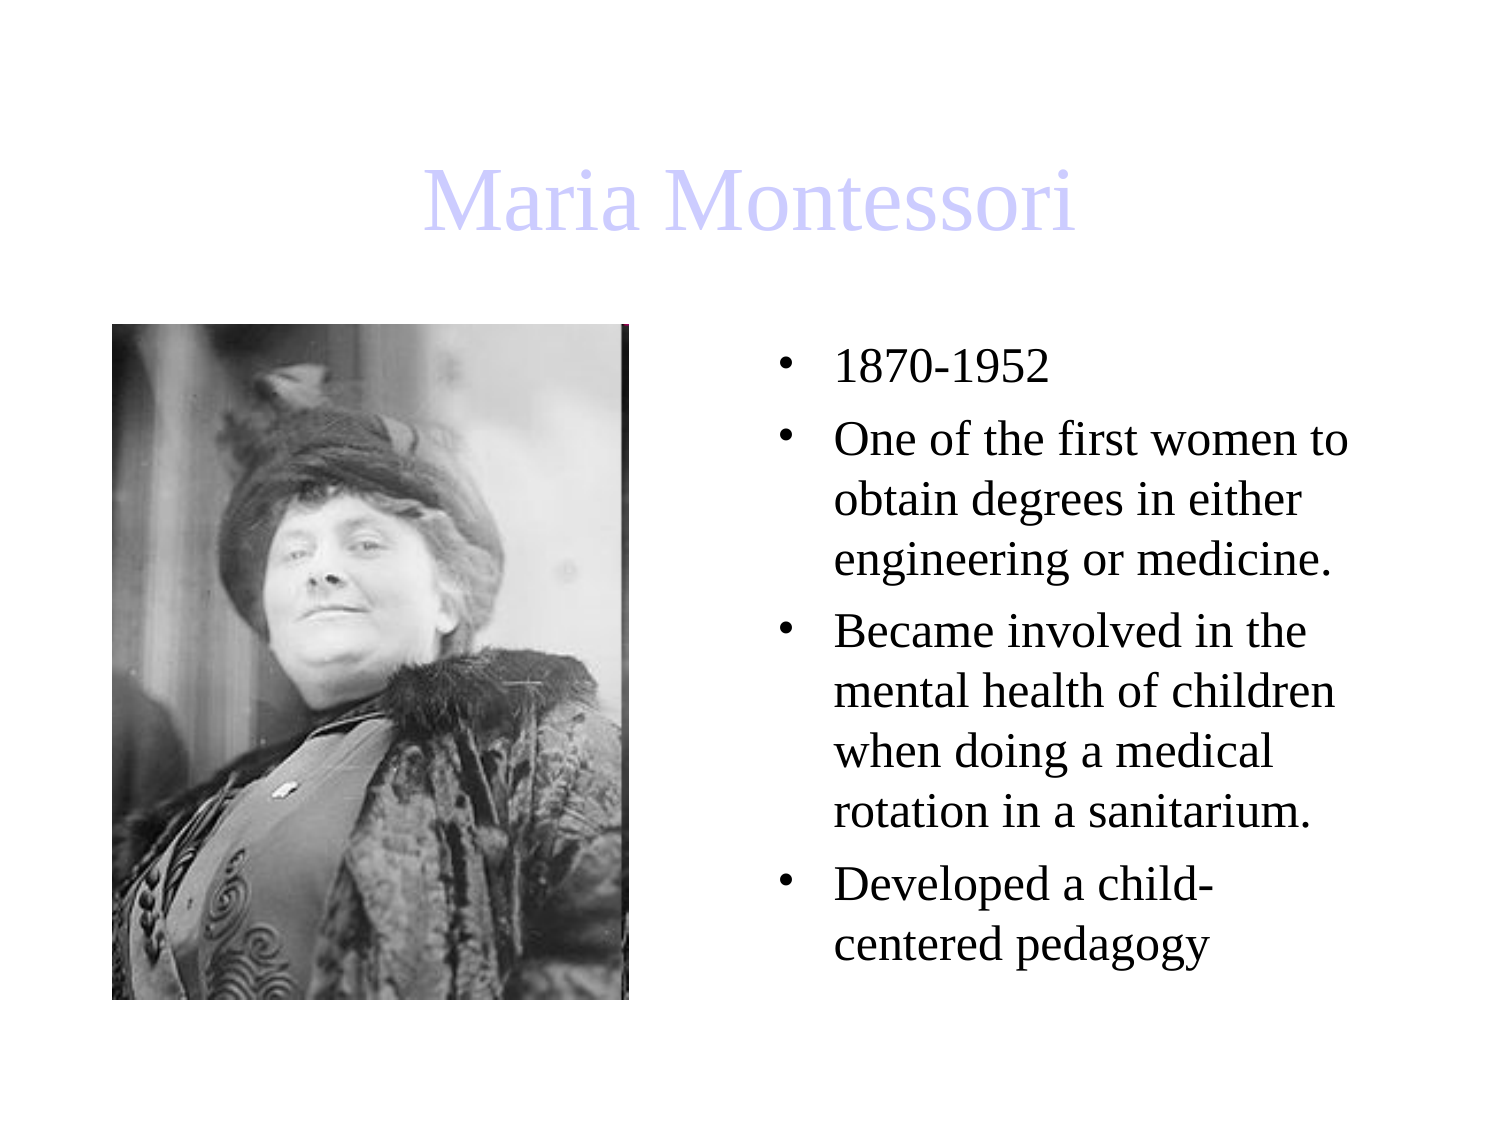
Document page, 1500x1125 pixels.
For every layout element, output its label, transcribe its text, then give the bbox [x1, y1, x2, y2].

list 1870-1952 One of the first women to obtain degrees in either engineering or medicine. Became involved in the mental health of children when doing a medical rotation in a sanitarium. Developed a child-centered pedagogy [762, 324, 1388, 1000]
title Maria Montessori [112, 99, 1388, 288]
picture [112, 324, 629, 1000]
